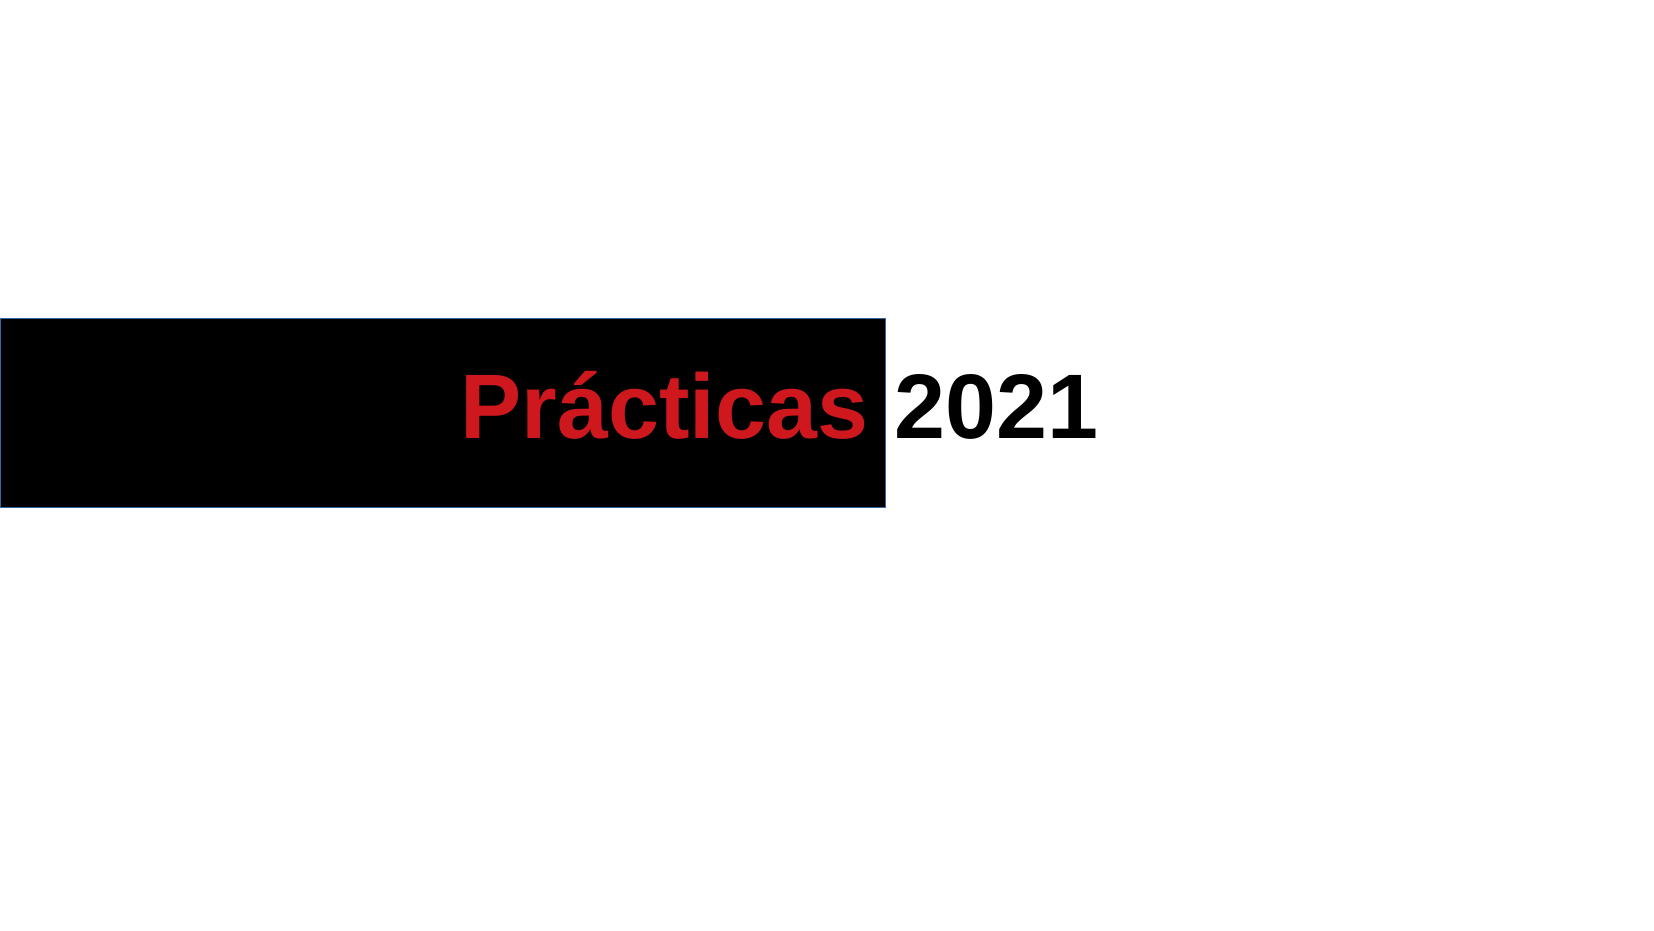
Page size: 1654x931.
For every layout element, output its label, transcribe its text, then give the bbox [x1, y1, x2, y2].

text_box [0, 318, 886, 508]
title Prácticas 2021 [35, 328, 1524, 485]
